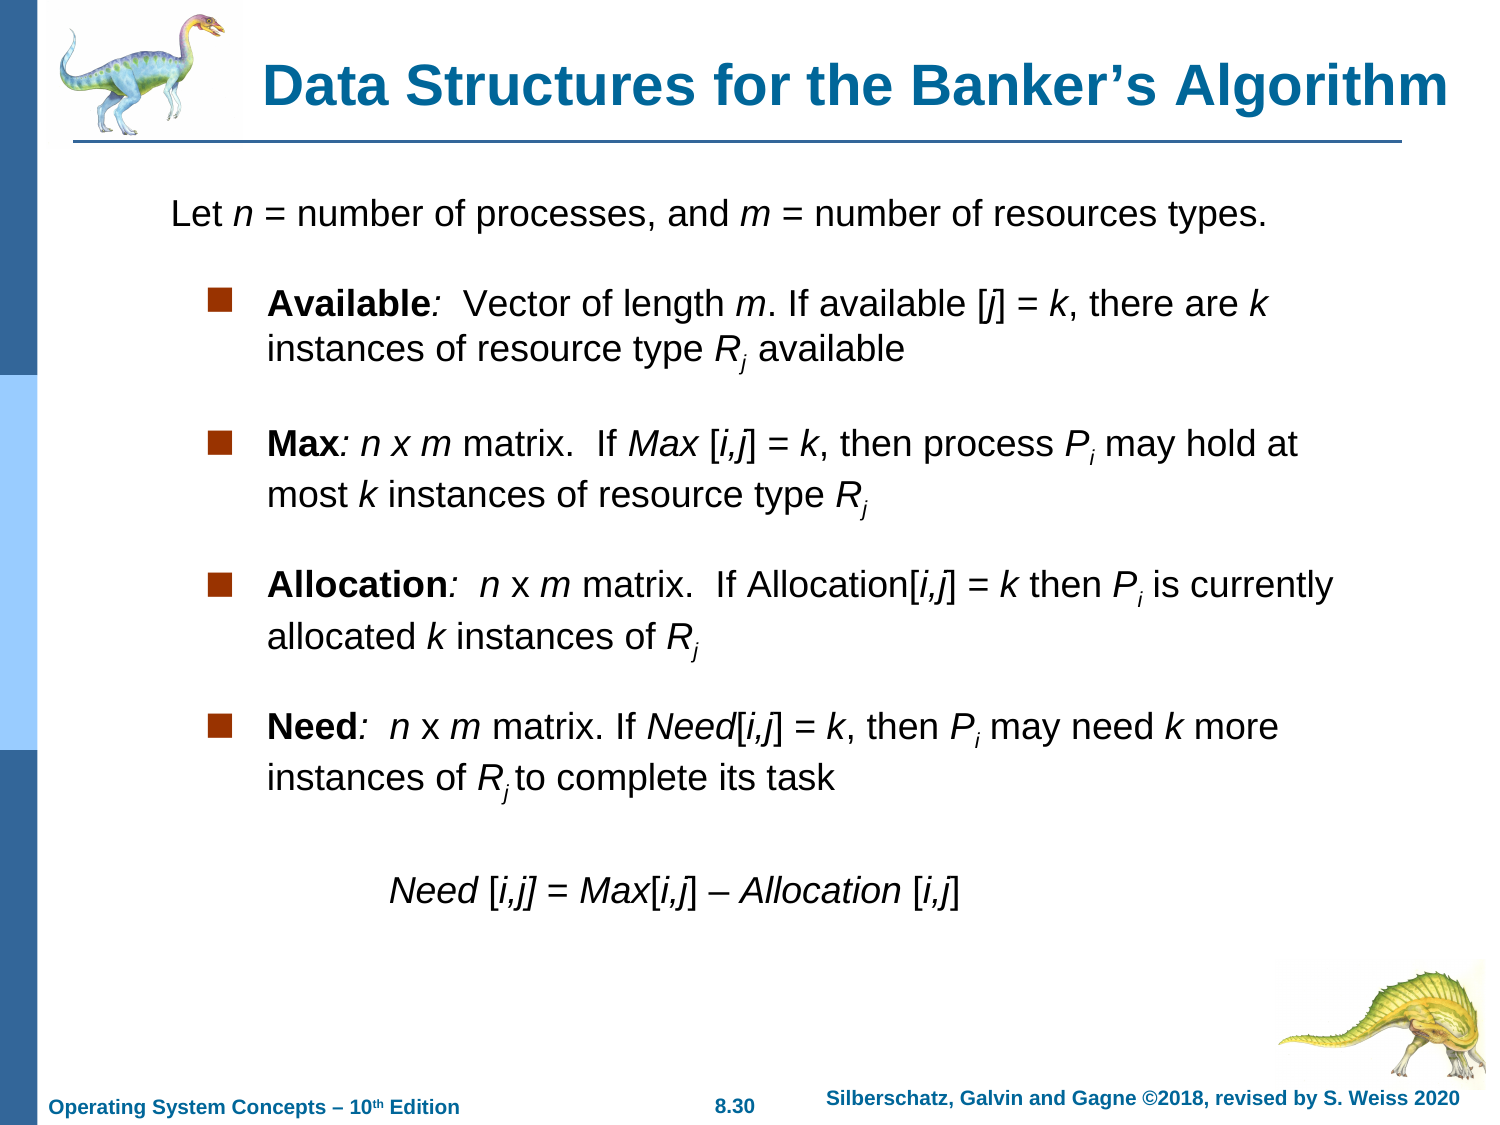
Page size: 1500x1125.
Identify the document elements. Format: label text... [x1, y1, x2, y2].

list Available: Vector of length m. If available [j] = k, there are k instances of resource type Rj available Max: n x m matrix. If Max [i,j] = k, then process Pi may hold at most k instances of resource type Rj Allocation: n x m matrix. If Allocation[i,j] = k then Pi is currently allocated k instances of Rj Need: n x m matrix. If Need[i,j] = k, then Pi may need k more instances of Rj to complete its task Need [i,j] = Max[i,j] – Allocation [i,j] [195, 271, 1405, 992]
text_box Let n = number of processes, and m = number of resources types. [155, 181, 1294, 243]
picture [1275, 959, 1486, 1095]
picture [46, 0, 243, 149]
title Data Structures for the Banker’s Algorithm [241, 53, 1487, 125]
